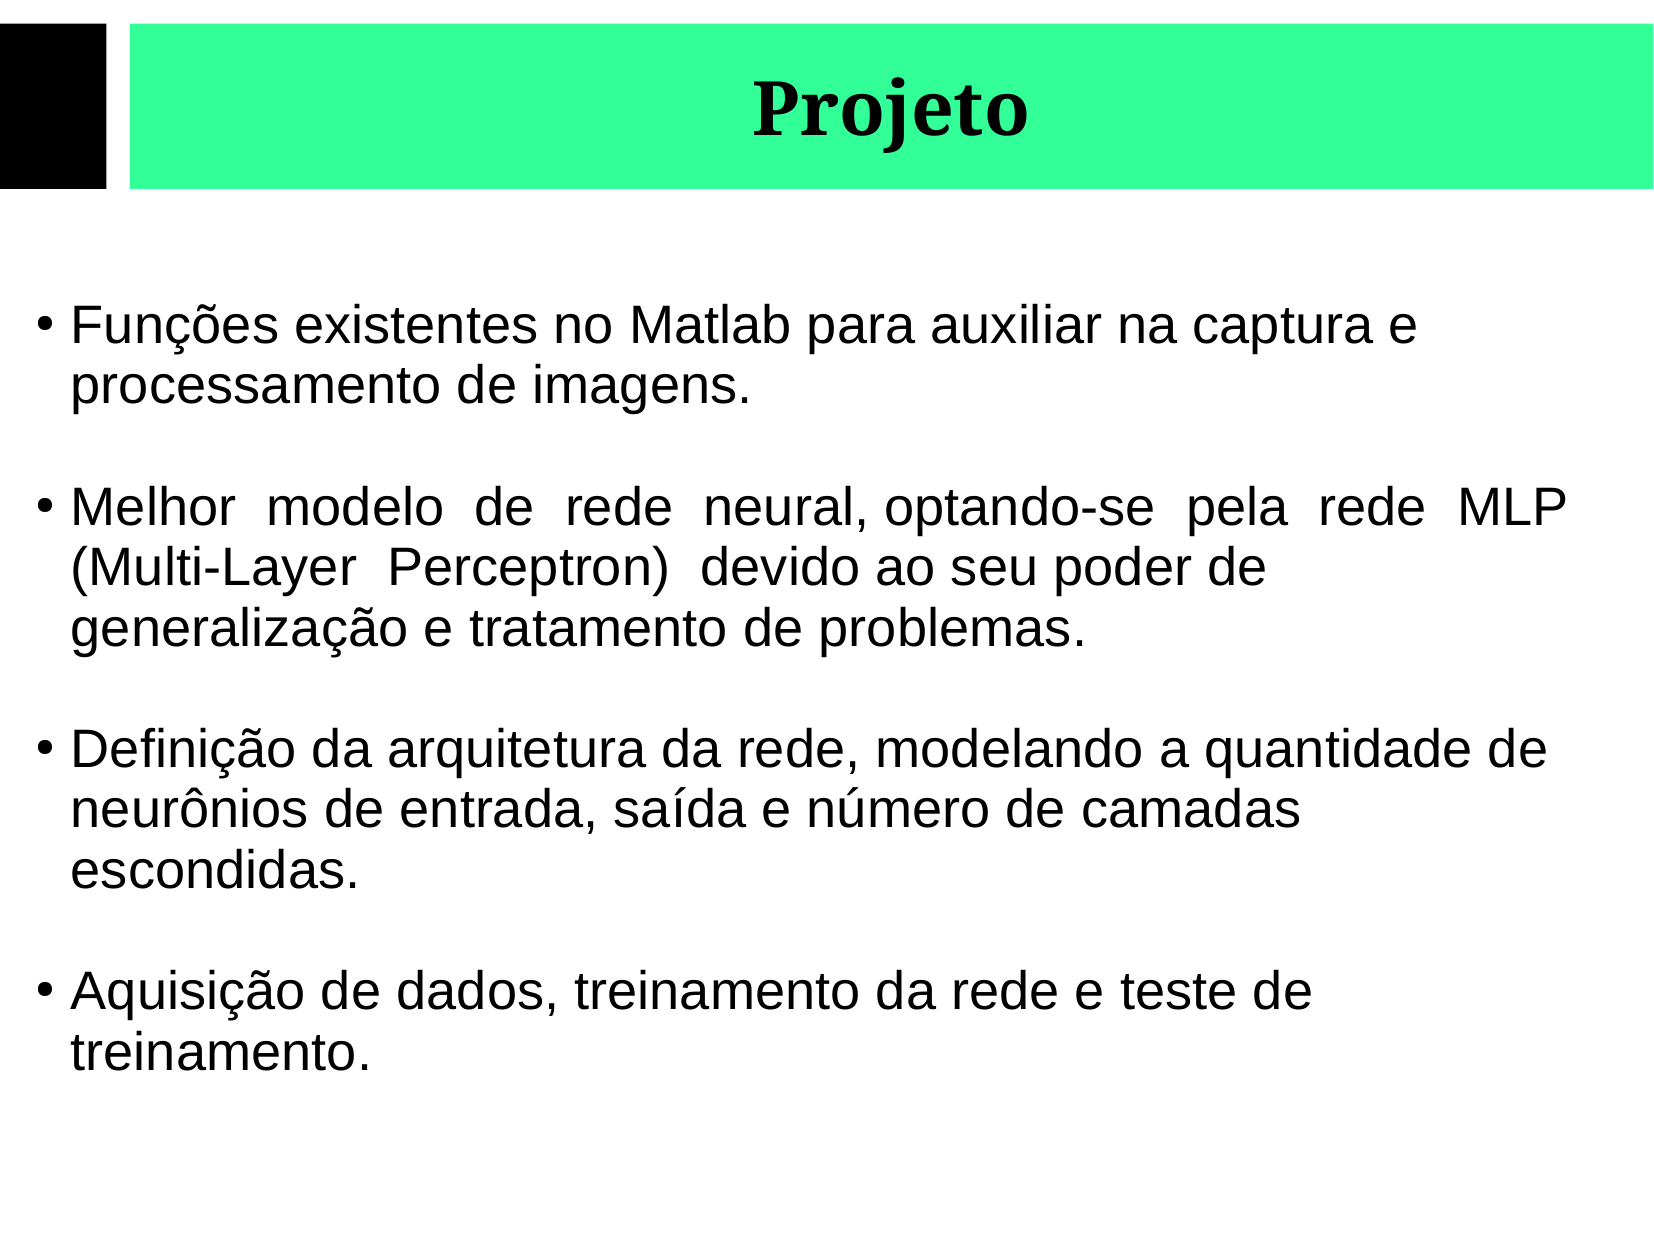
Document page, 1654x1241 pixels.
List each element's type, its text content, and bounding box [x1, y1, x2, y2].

text_box [0, 23, 107, 189]
subtitle Funções existentes no Matlab para auxiliar na captura e processamento de imagens. Melhor modelo de rede neural, optando-se pela rede MLP (Multi-Layer Perceptron) devido ao seu poder de generalização e tratamento de problemas. Definição da arquitetura da rede, modelando a quantidade de neurônios de entrada, saída e número de camadas escondidas. Aquisição de dados, treinamento da rede e teste de treinamento. [35, 248, 1583, 1158]
text_box Projeto [129, 23, 1654, 189]
